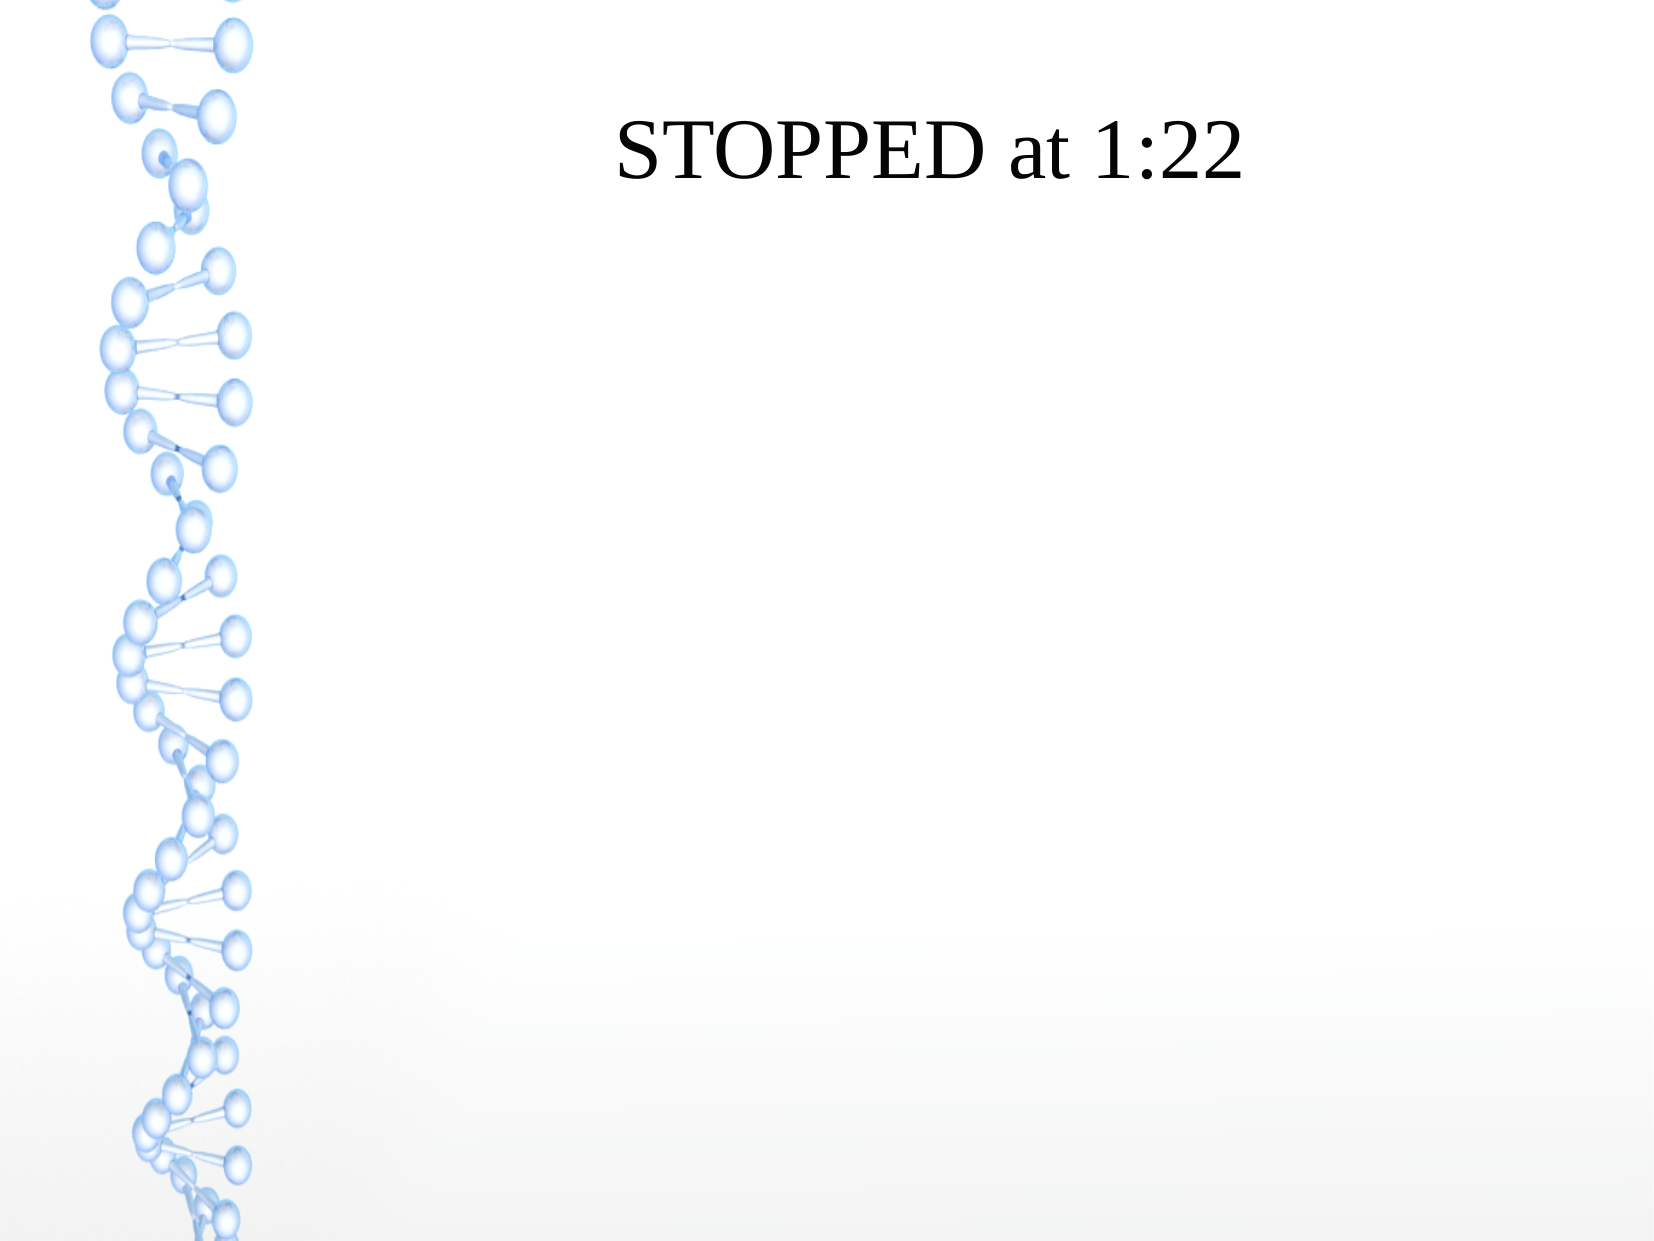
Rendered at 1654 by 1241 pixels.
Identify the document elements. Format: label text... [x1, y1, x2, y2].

title STOPPED at 1:22 [265, 47, 1595, 252]
picture [0, 0, 1654, 1241]
